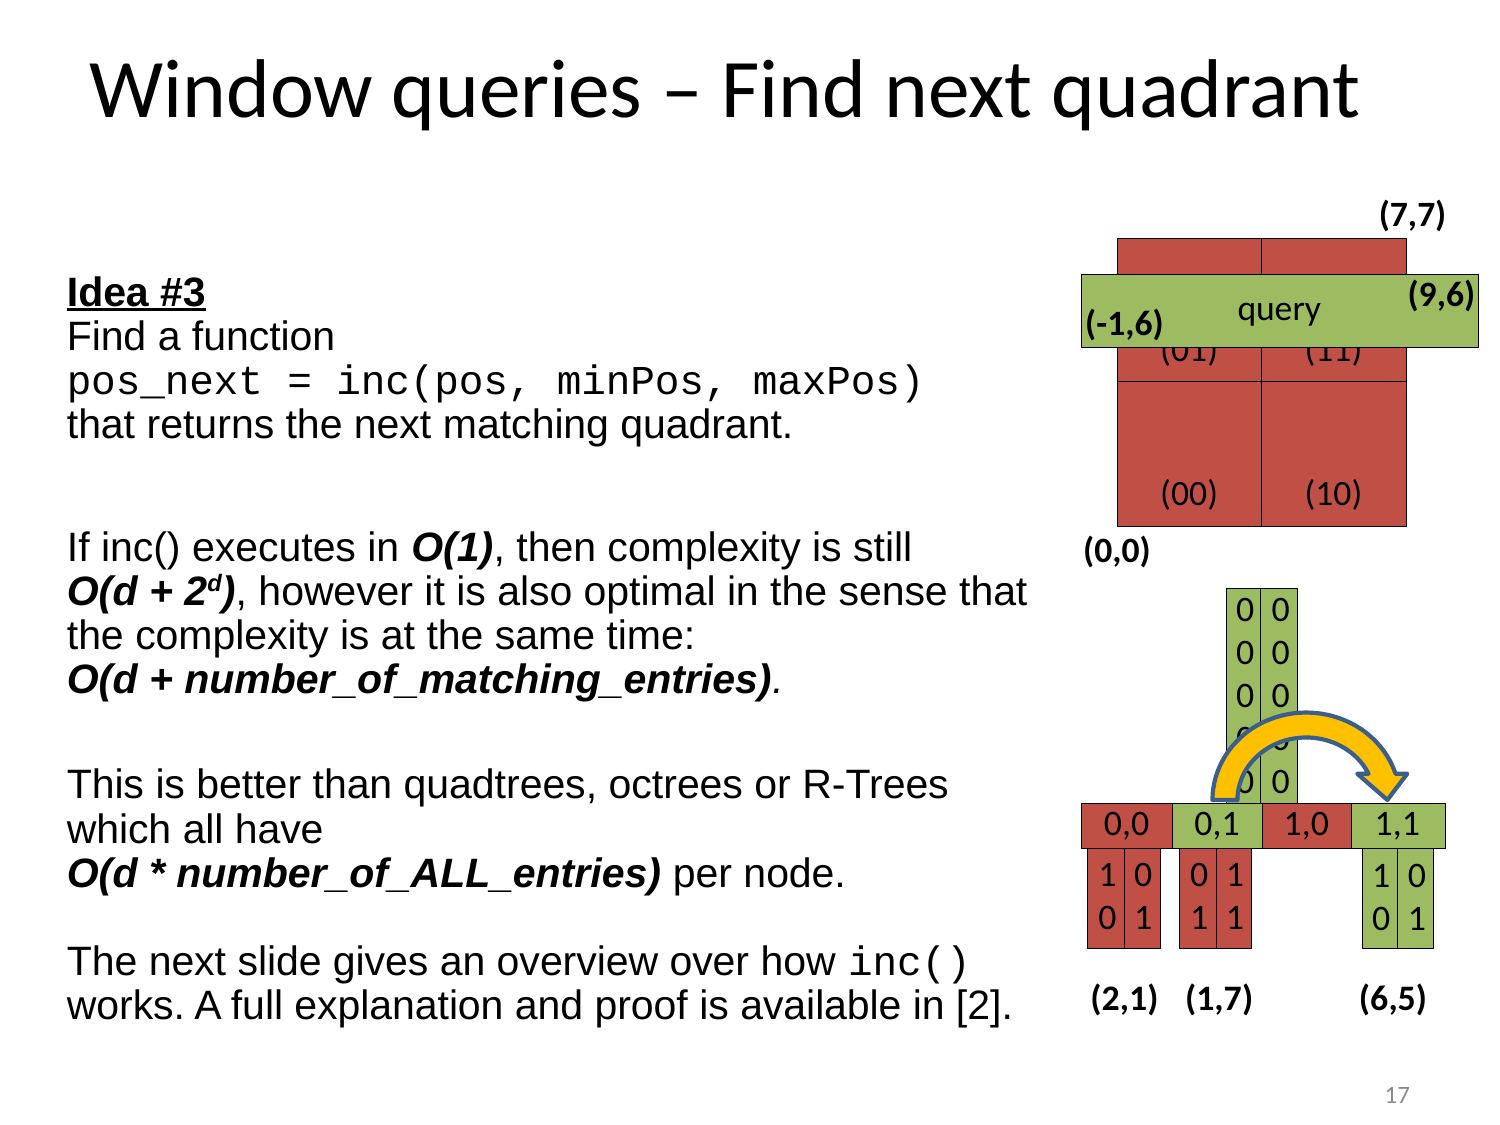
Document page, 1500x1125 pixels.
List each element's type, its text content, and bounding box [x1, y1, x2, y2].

text_box Idea #3 Find a function pos_next = inc(pos, minPos, maxPos) that returns the next matching quadrant. If inc() executes in O(1), then complexity is still O(d + 2d), however it is also optimal in the sense that the complexity is at the same time: O(d + number_of_matching_entries). This is better than quadtrees, octrees or R-Trees which all have O(d * number_of_ALL_entries) per node. The next slide gives an overview over how inc() works. A full explanation and proof is available in [2]. [51, 263, 1066, 1048]
text_box Window queries – Find next quadrant [75, 12, 1425, 155]
text_box <number> [1074, 1079, 1425, 1107]
picture [1077, 580, 1448, 1024]
picture [1077, 186, 1482, 577]
text_box [1212, 712, 1408, 801]
